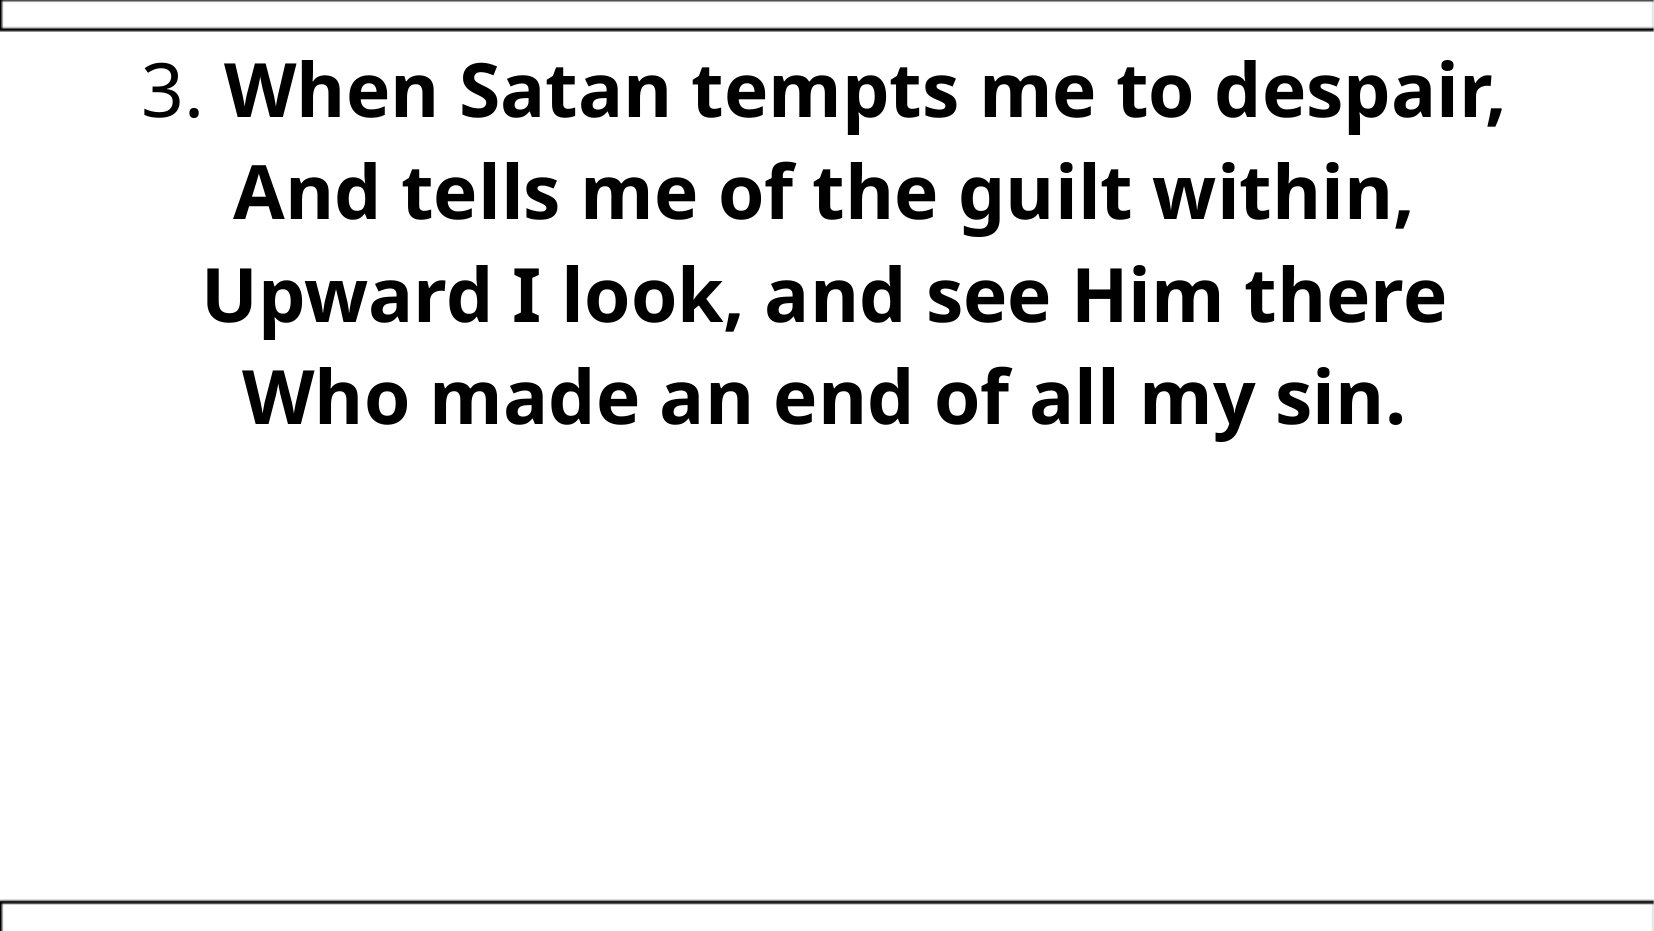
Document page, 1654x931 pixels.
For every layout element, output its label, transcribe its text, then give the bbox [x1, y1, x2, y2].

picture [0, 0, 1654, 931]
text_box 3. When Satan tempts me to despair, And tells me of the guilt within, Upward I look, and see Him there Who made an end of all my sin. [75, 30, 1576, 445]
